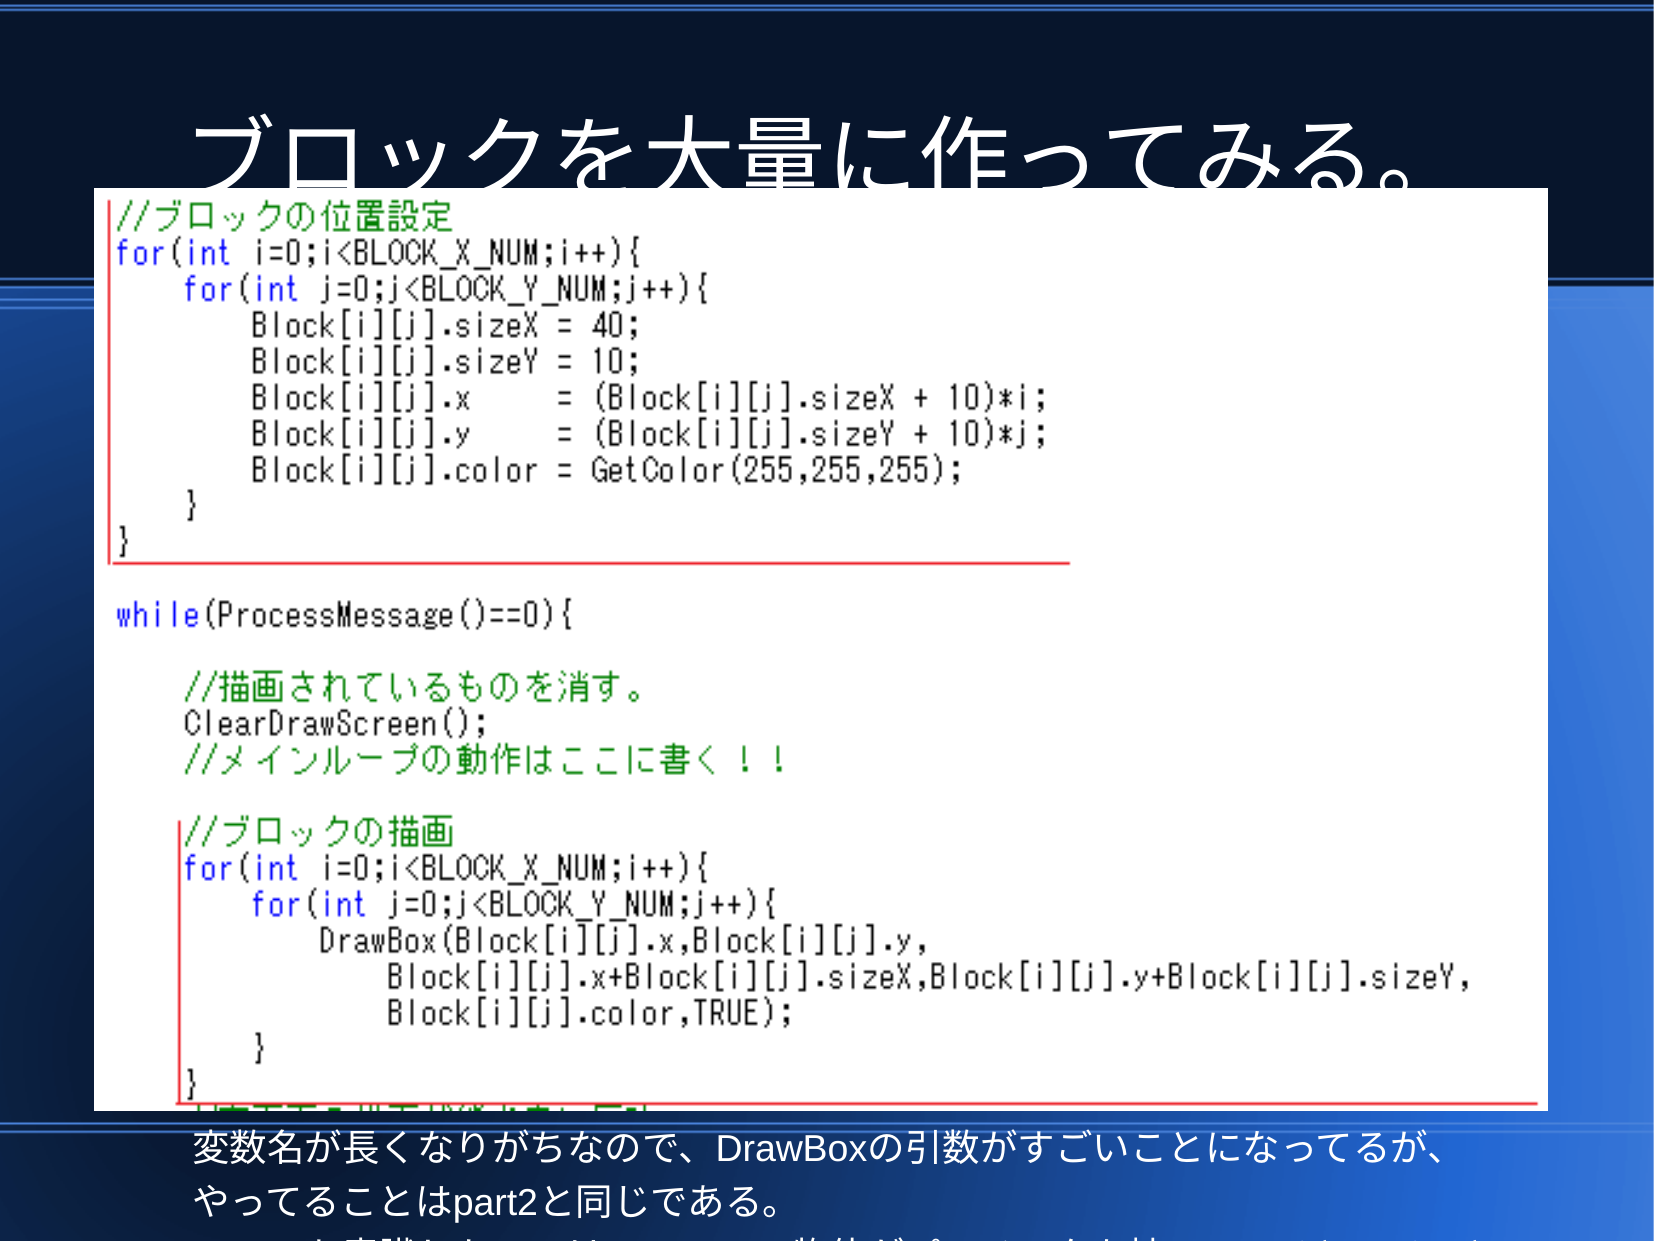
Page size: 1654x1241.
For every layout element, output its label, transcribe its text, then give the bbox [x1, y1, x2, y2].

title ブロックを大量に作ってみる。 [82, 49, 1571, 257]
text_box 変数名が長くなりがちなので、DrawBoxの引数がすごいことになってるが、 やってることはpart2と同じである。 ここでも意識したいのは一つ一つの物体がパラメータを持っているといること。 [177, 1110, 1418, 1241]
picture [0, 0, 1654, 1241]
